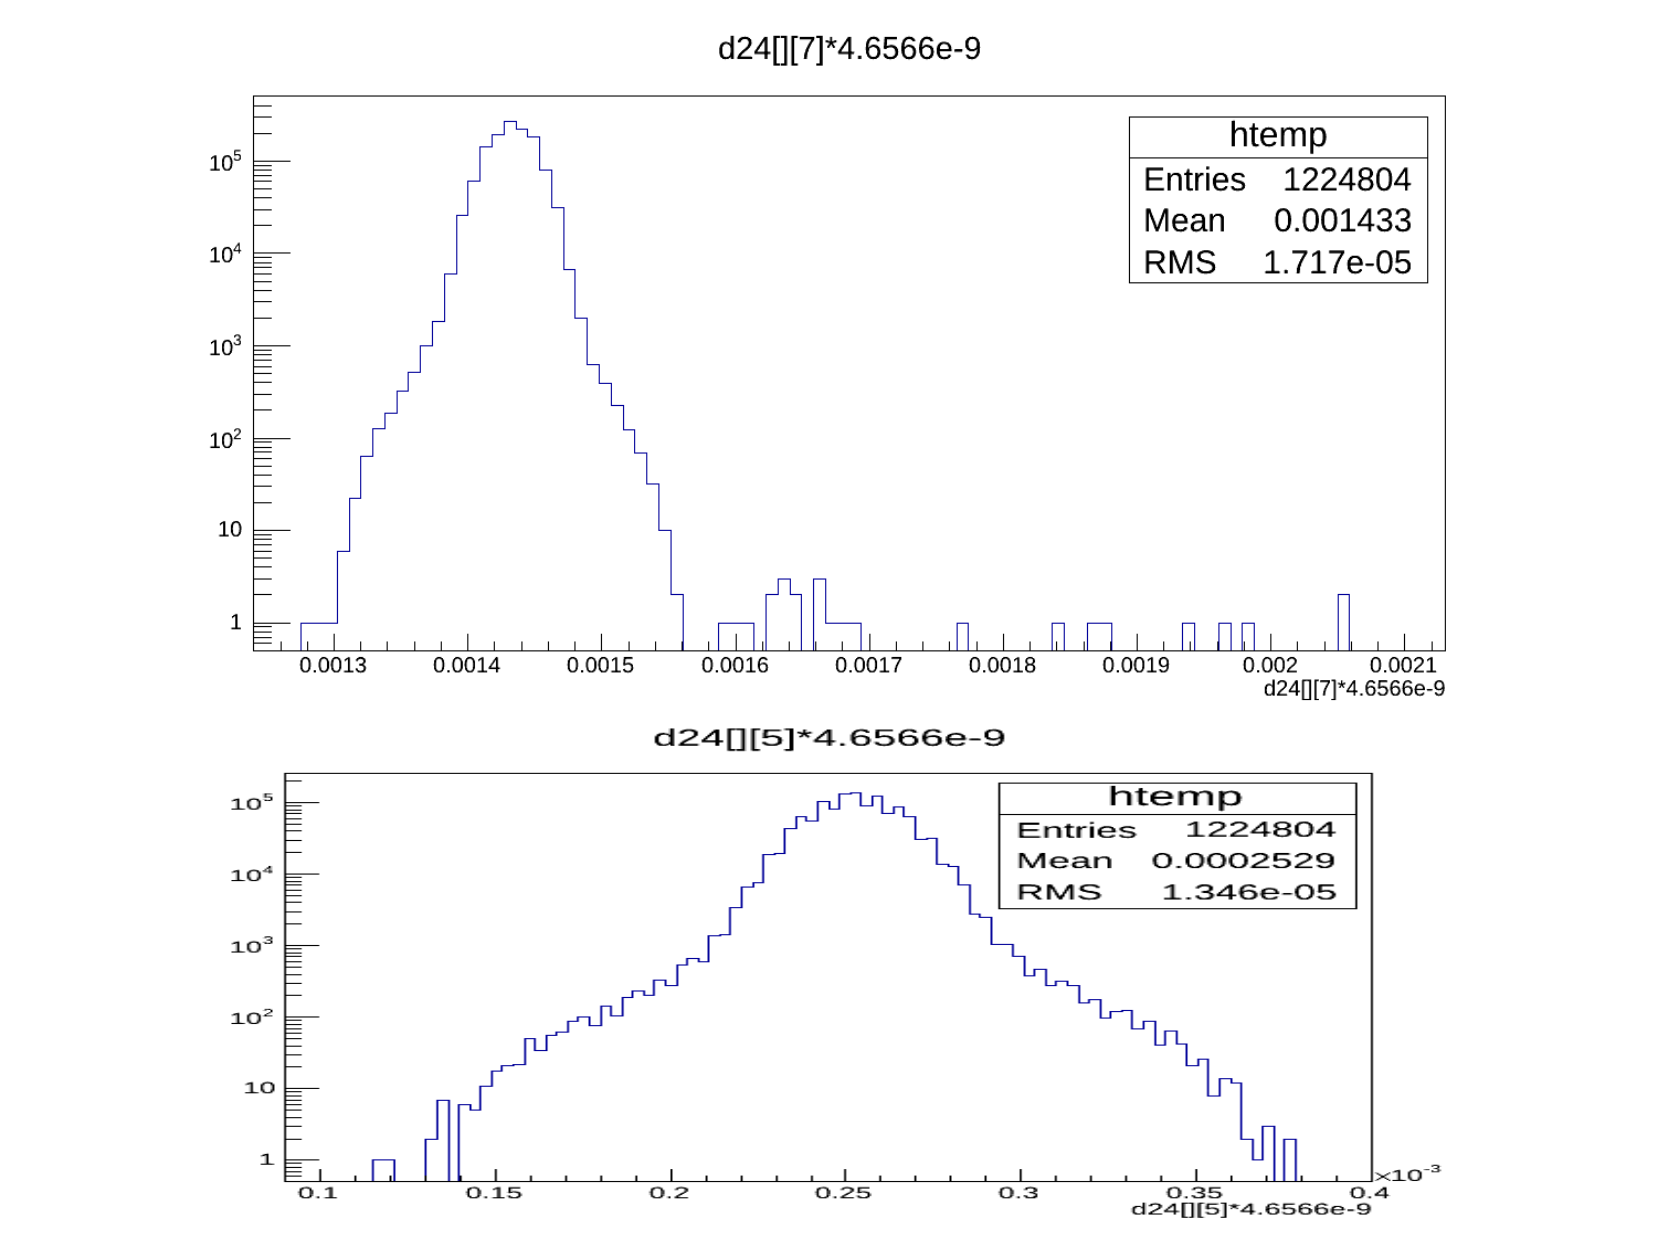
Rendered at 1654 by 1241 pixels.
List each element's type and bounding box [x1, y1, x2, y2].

picture [105, 27, 1594, 721]
picture [150, 722, 1508, 1233]
